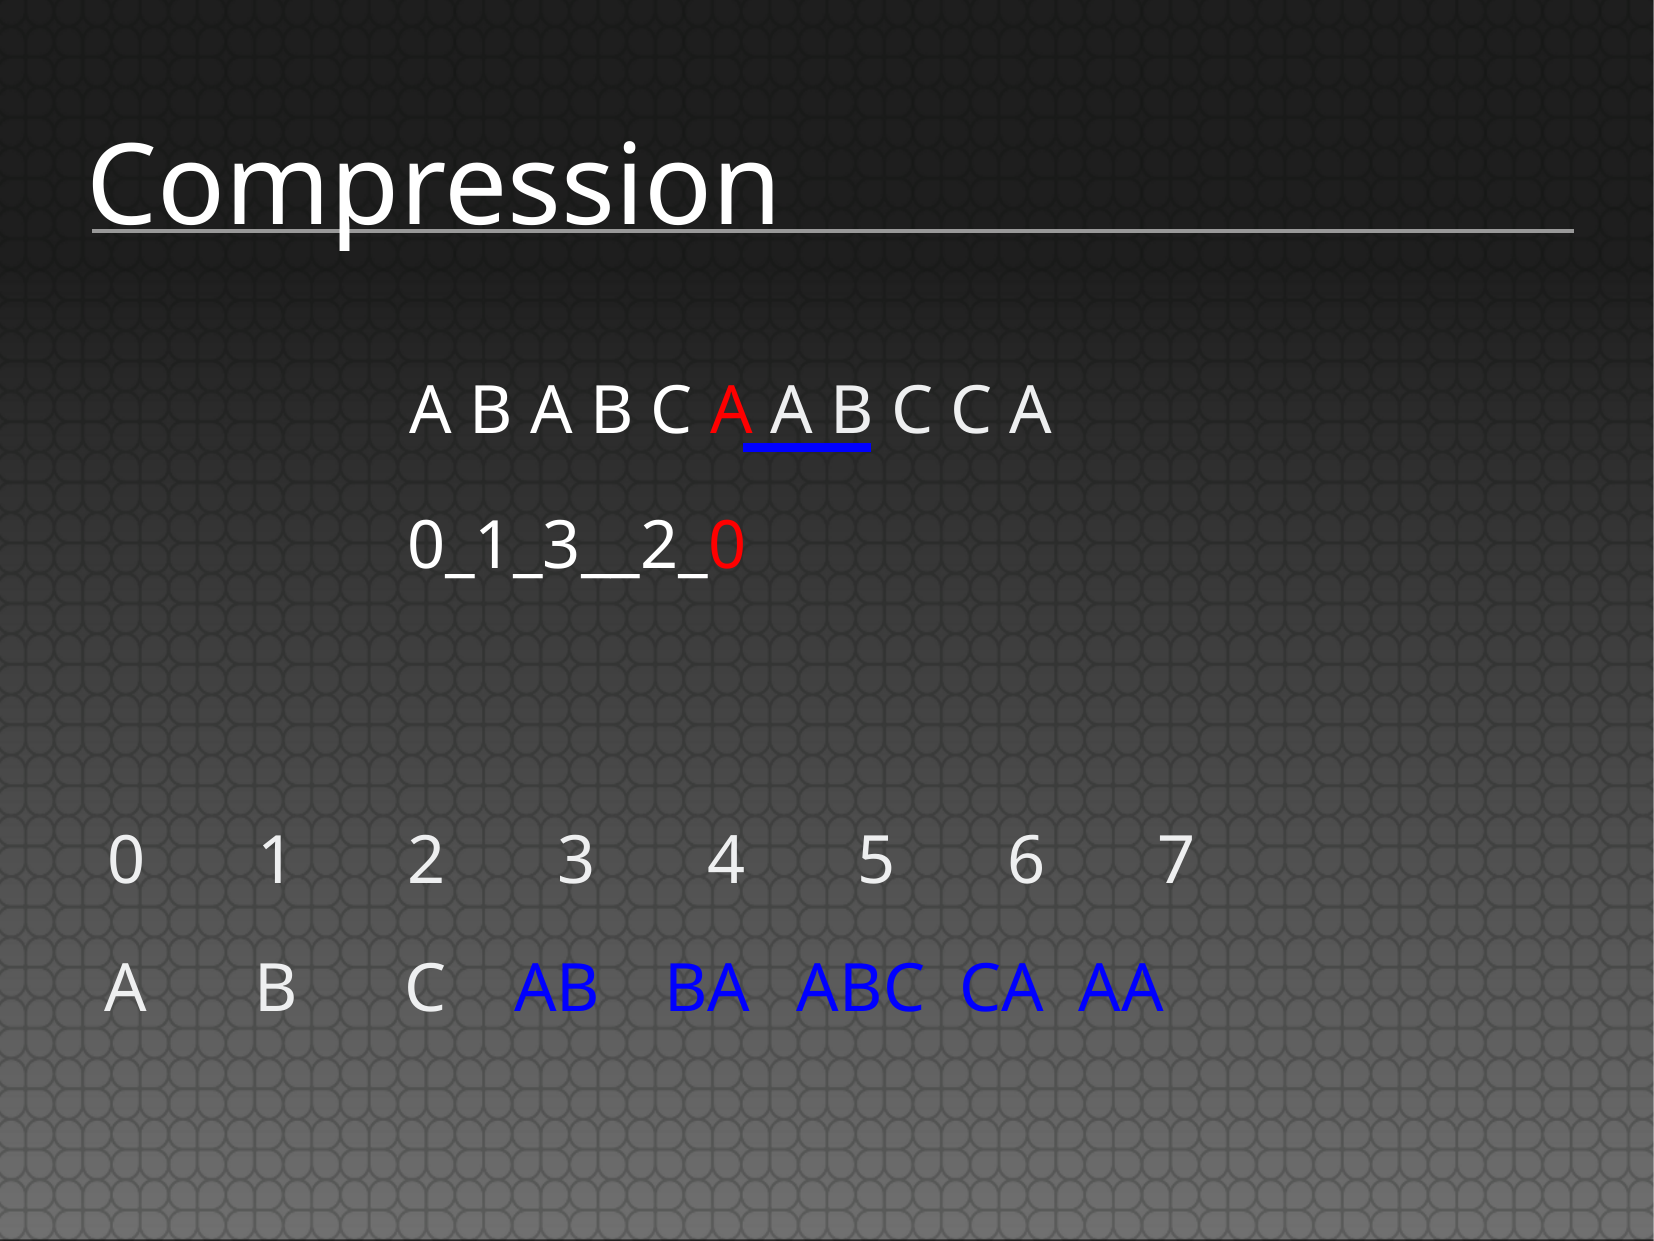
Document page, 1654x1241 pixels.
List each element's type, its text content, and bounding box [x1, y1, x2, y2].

text_box 0 1 2 3 4 5 6 7 [92, 804, 1483, 898]
title Compression [86, 112, 1576, 249]
list A B A B C A A B C C A [338, 362, 1345, 518]
picture [0, 0, 1654, 1241]
text_box A B C AB BA ABC CA AA [90, 932, 1480, 1026]
list 0_1_3__2_0 [336, 497, 1342, 653]
